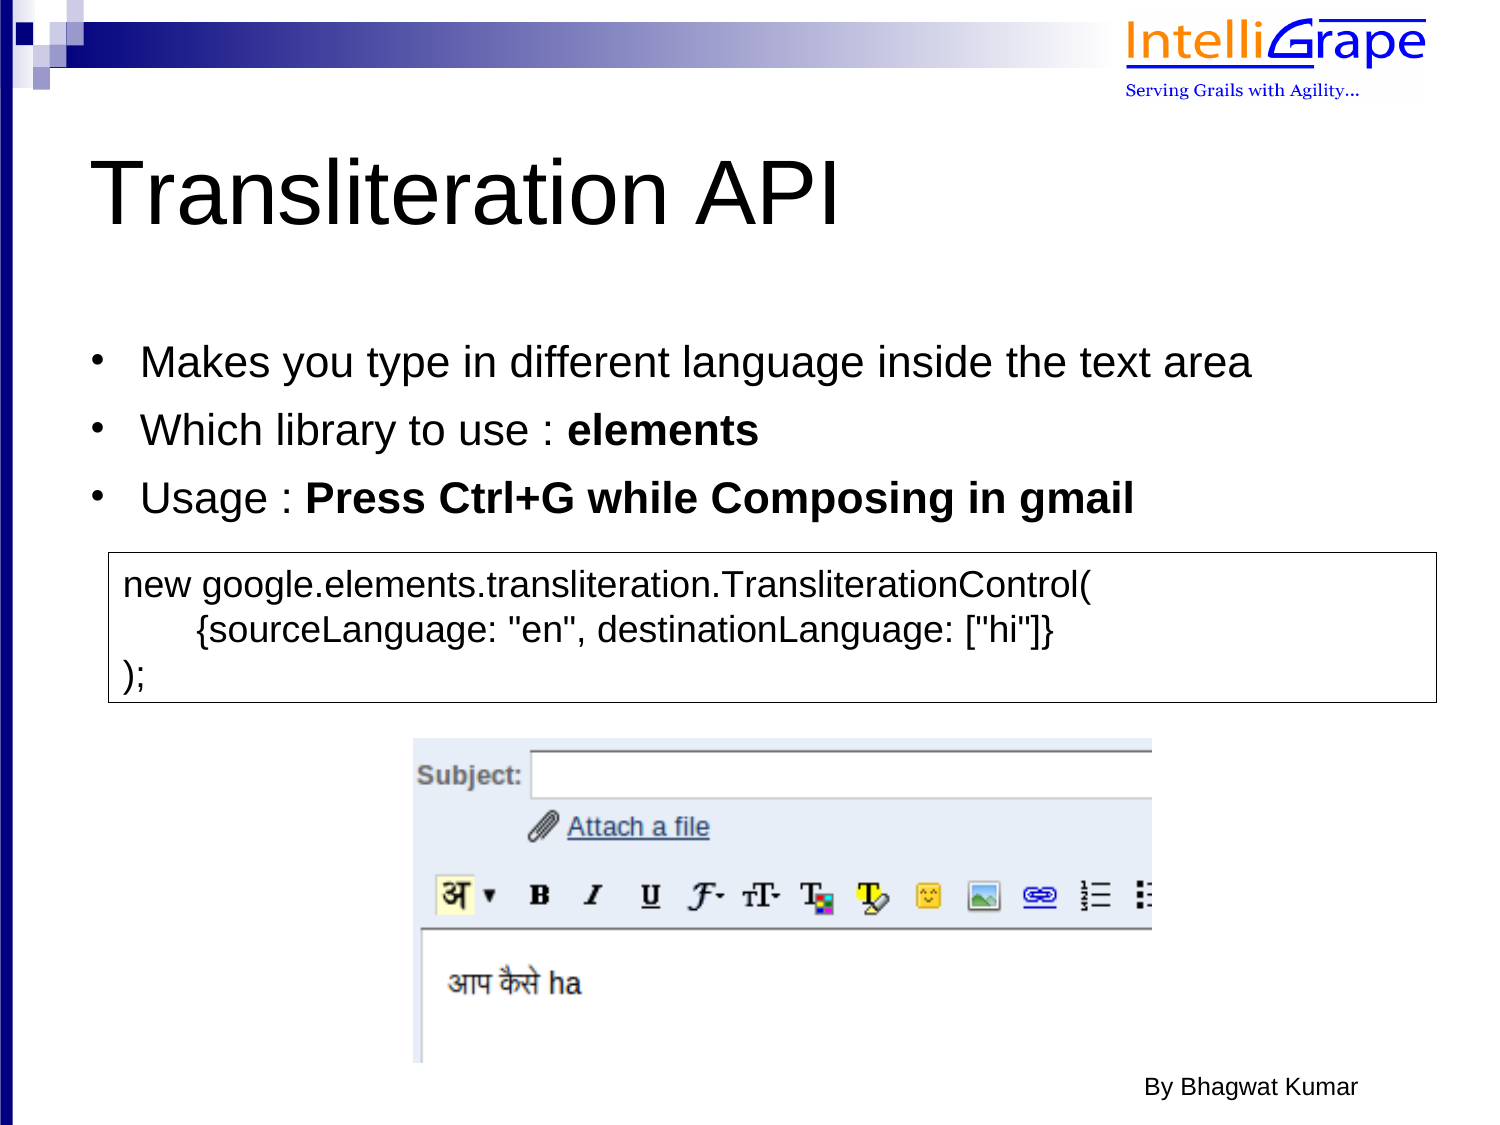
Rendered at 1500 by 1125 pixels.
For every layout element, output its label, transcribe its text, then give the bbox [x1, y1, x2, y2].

title Transliteration API [75, 67, 1425, 308]
picture [1125, 12, 1426, 100]
list Makes you type in different language inside the text area Which library to use : elements Usage : Press Ctrl+G while Composing in gmail [75, 324, 1425, 532]
picture [413, 738, 1152, 1063]
text_box new google.elements.transliteration.TransliterationControl( {sourceLanguage: "en", destinationLanguage: ["hi"]} ); [108, 552, 1437, 703]
